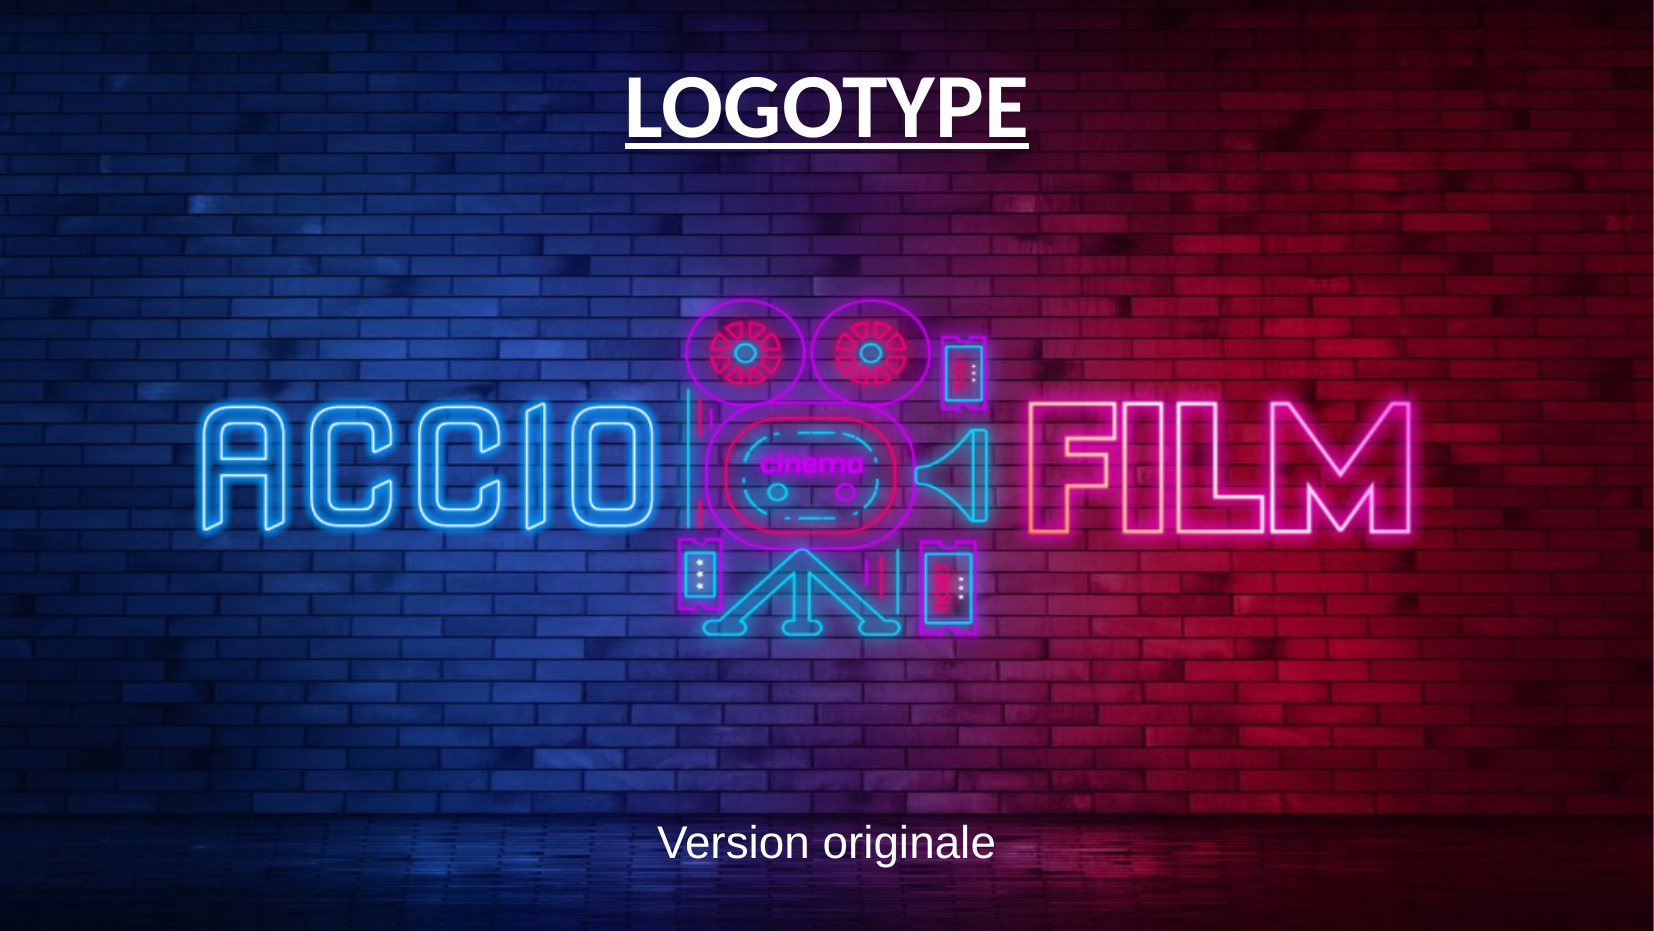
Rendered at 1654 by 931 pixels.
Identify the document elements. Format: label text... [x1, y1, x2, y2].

title Version originale [561, 791, 1093, 894]
title LOGOTYPE [561, 37, 1093, 193]
picture [0, 0, 1654, 931]
